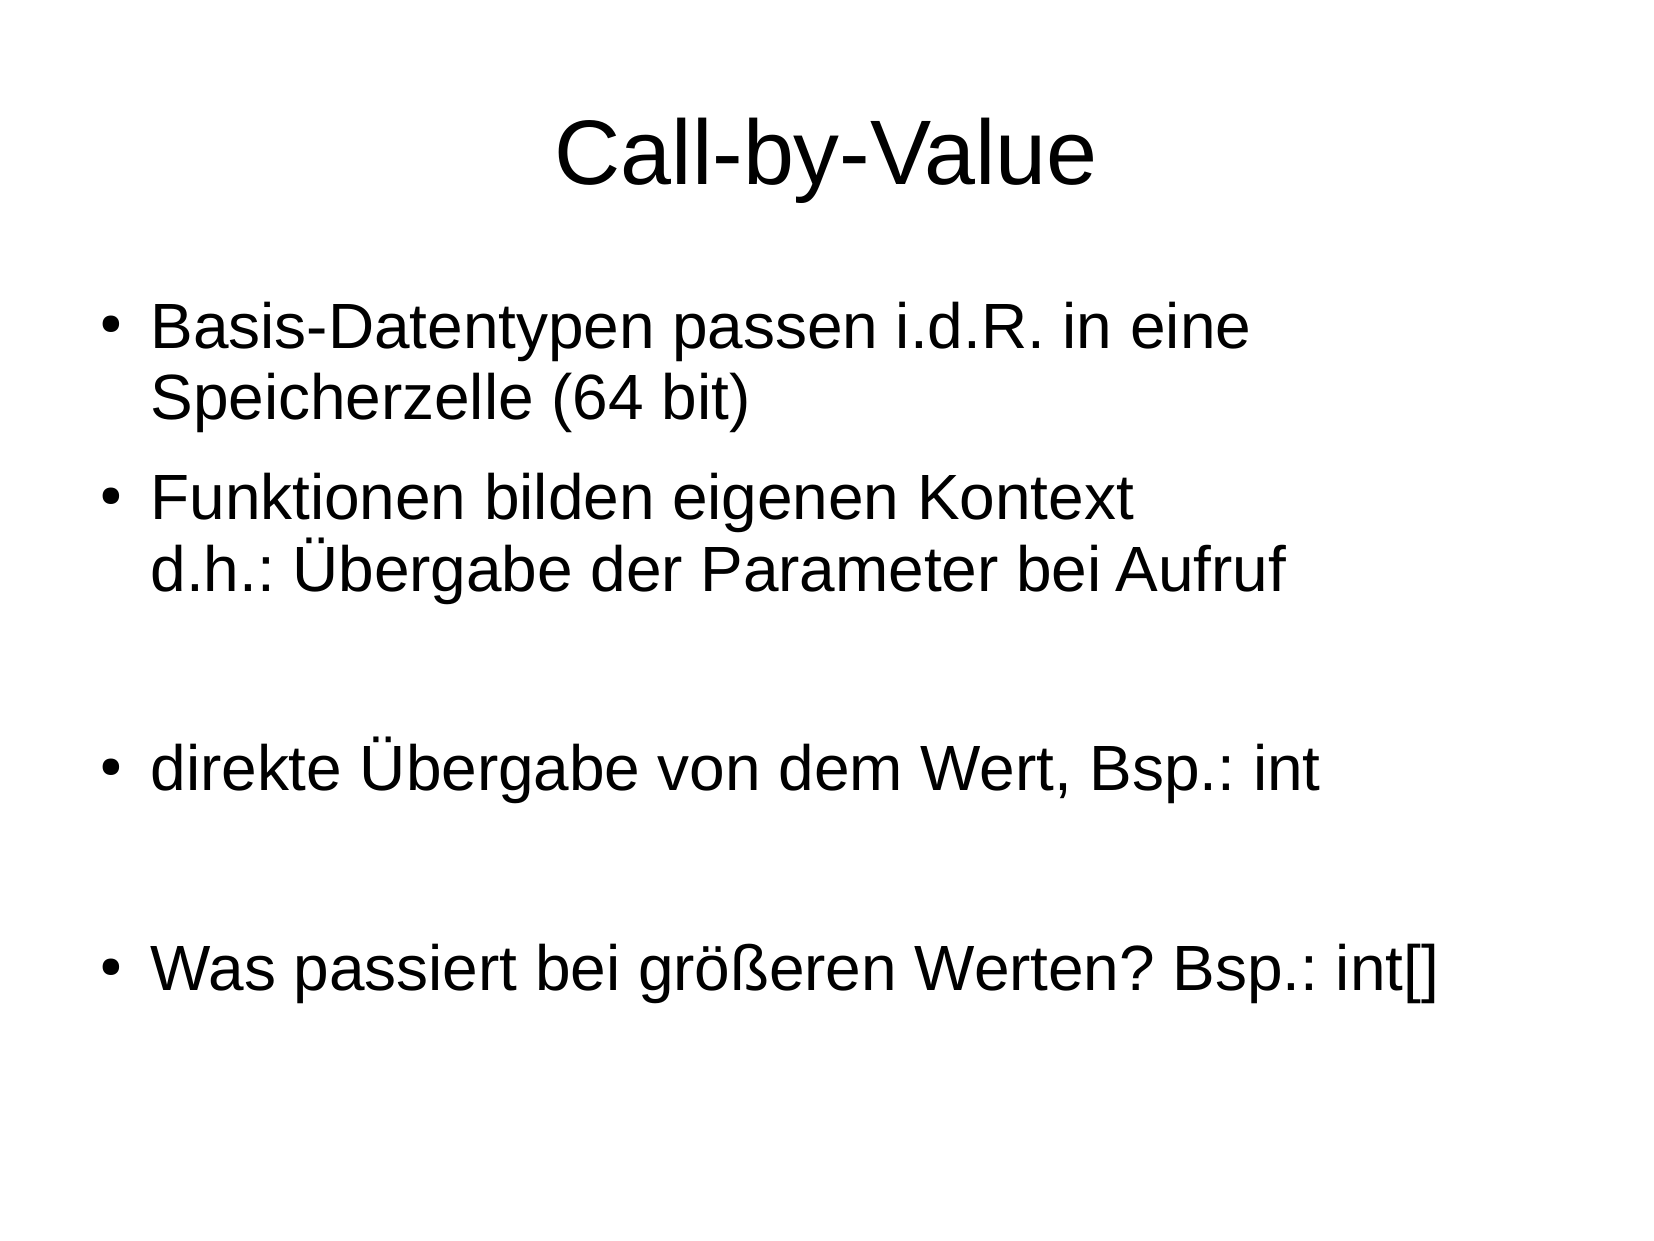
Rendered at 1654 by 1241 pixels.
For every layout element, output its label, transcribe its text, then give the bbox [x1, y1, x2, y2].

list Basis-Datentypen passen i.d.R. in eine Speicherzelle (64 bit) Funktionen bilden eigenen Kontext d.h.: Übergabe der Parameter bei Aufruf direkte Übergabe von dem Wert, Bsp.: int Was passiert bei größeren Werten? Bsp.: int[] [82, 290, 1571, 1010]
title Call-by-Value [82, 49, 1571, 257]
